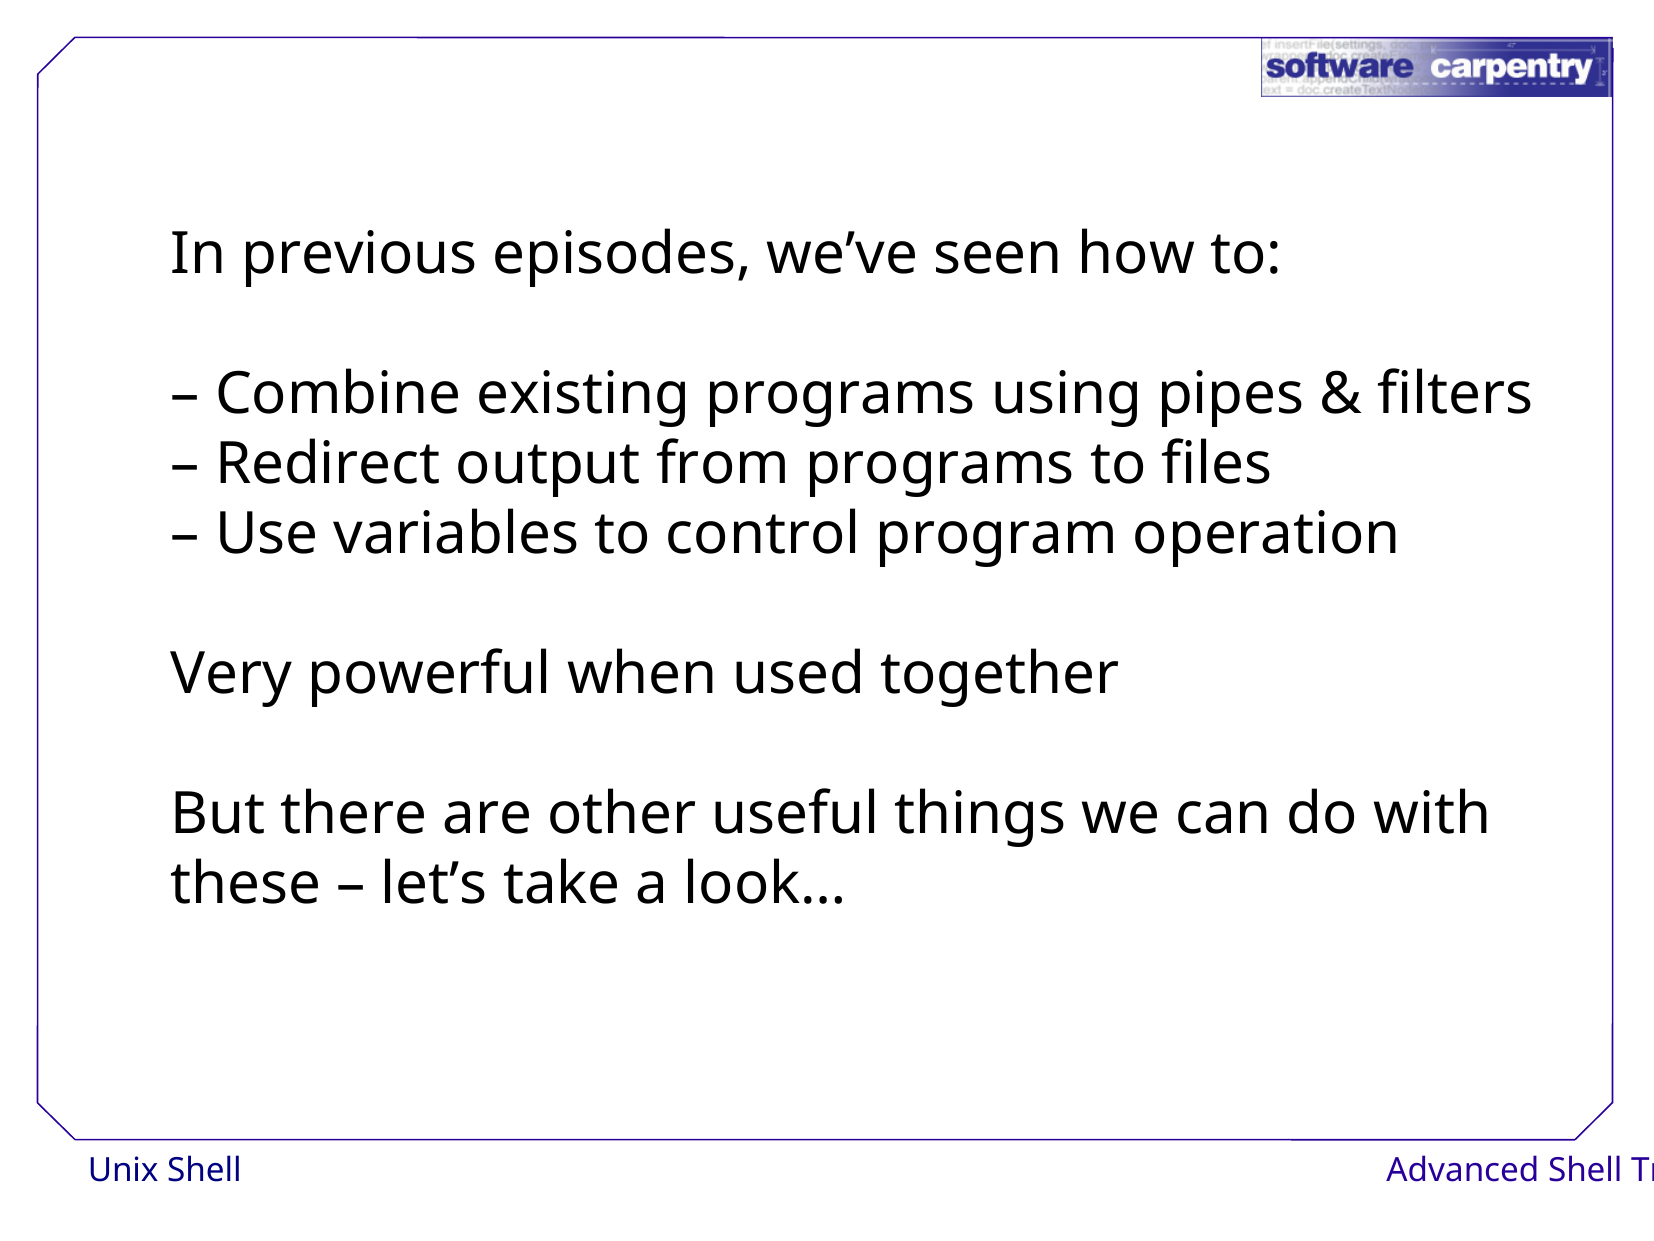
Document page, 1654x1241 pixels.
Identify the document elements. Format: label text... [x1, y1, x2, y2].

picture [1261, 39, 1613, 97]
text_box In previous episodes, we’ve seen how to: – Combine existing programs using pipes & filters – Redirect output from programs to files – Use variables to control program operation Very powerful when used together But there are other useful things we can do with these – let’s take a look… [155, 207, 1574, 924]
